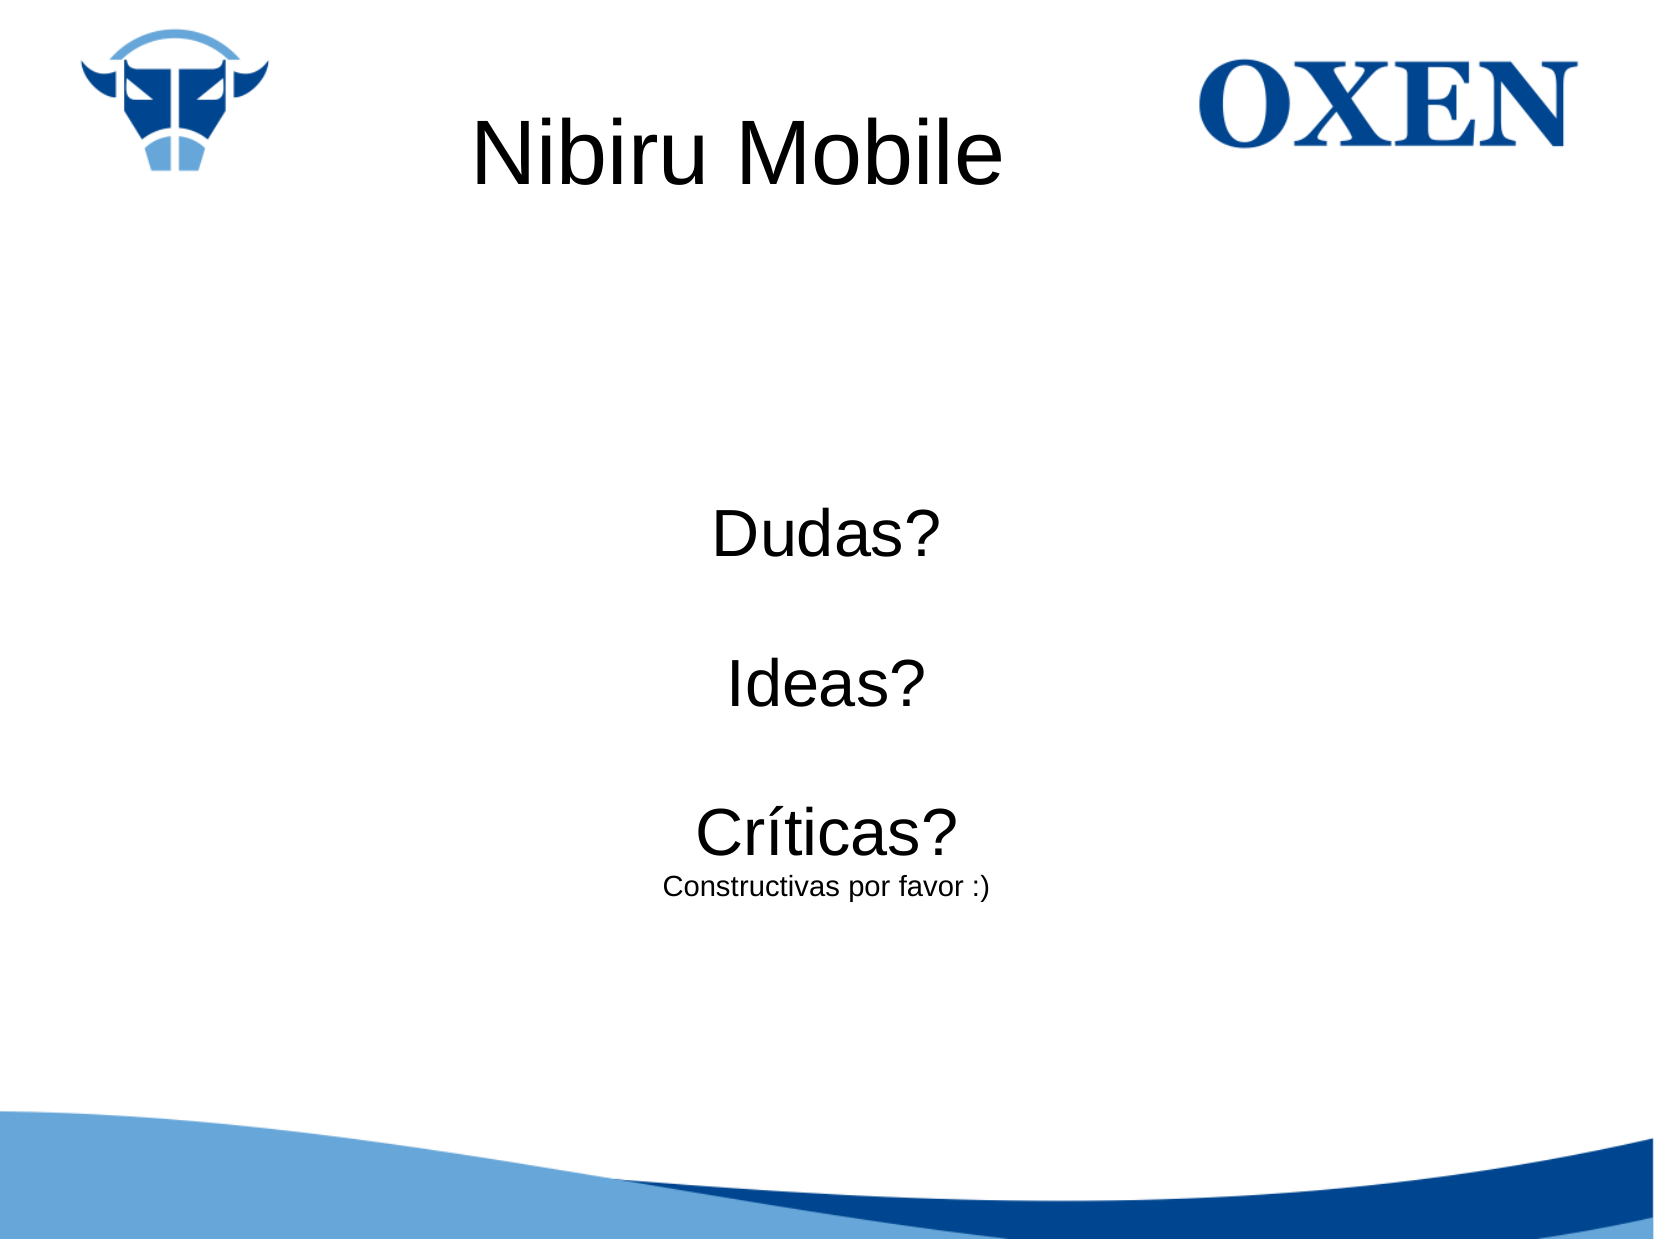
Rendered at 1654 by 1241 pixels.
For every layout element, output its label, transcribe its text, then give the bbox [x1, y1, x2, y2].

title Nibiru Mobile [265, 49, 1211, 257]
picture [0, 1104, 1654, 1239]
picture [5, 11, 1654, 195]
subtitle Dudas? Ideas? Críticas? Constructivas por favor :) [82, 297, 1571, 1102]
